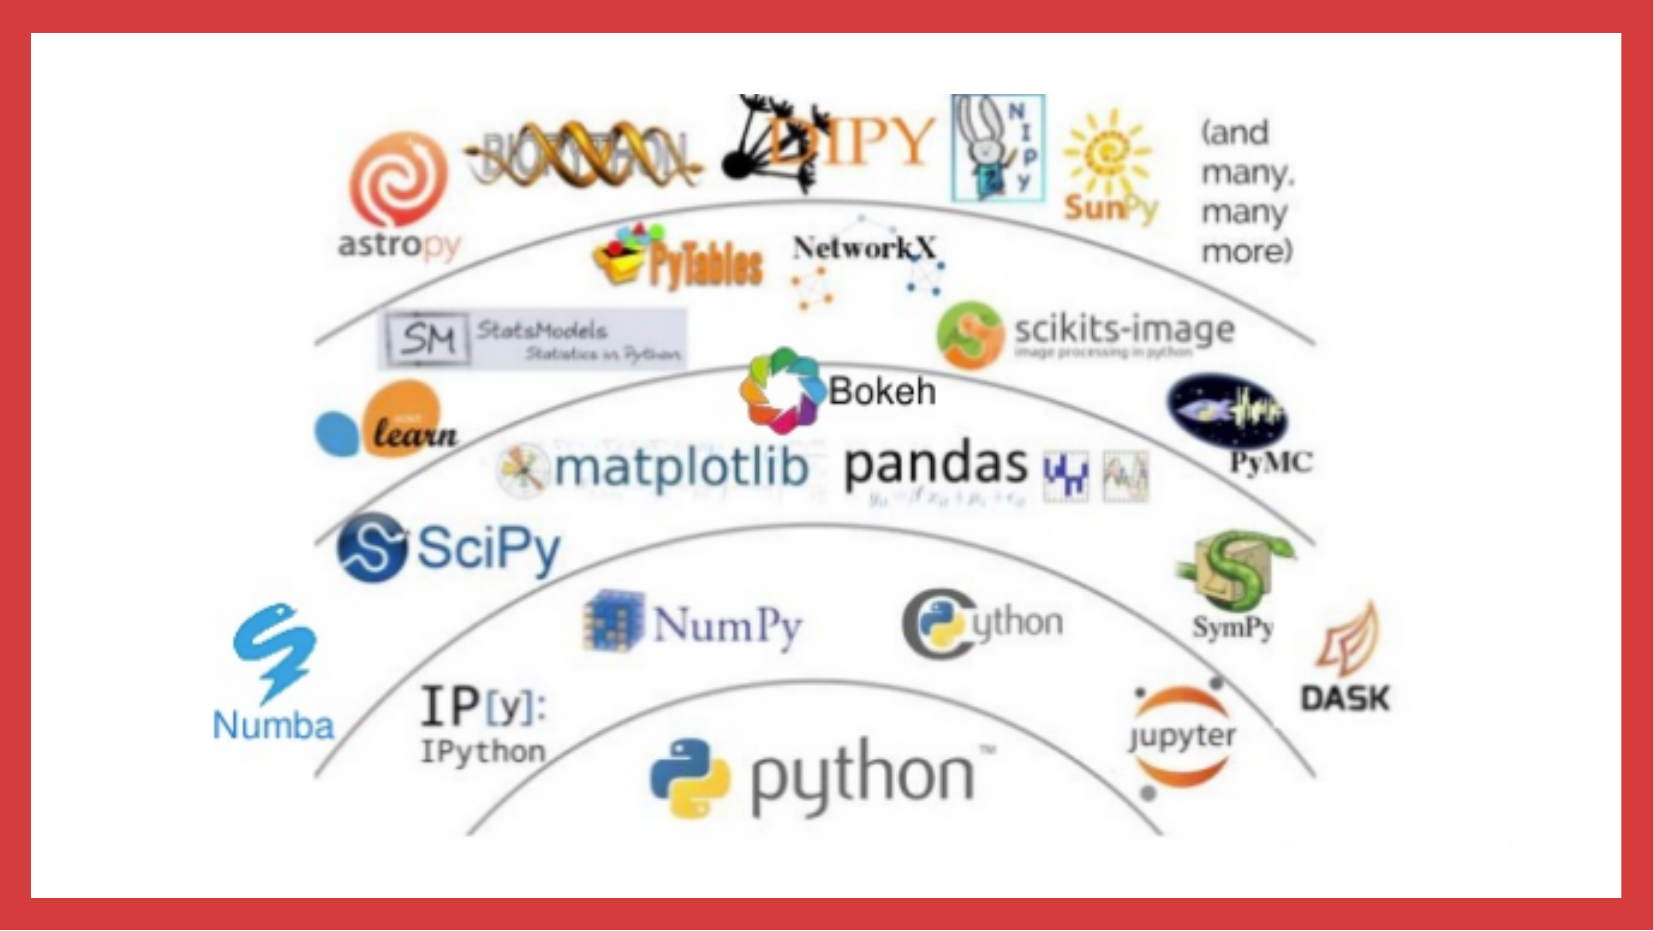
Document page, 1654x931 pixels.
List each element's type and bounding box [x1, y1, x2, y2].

picture [102, 94, 1551, 850]
